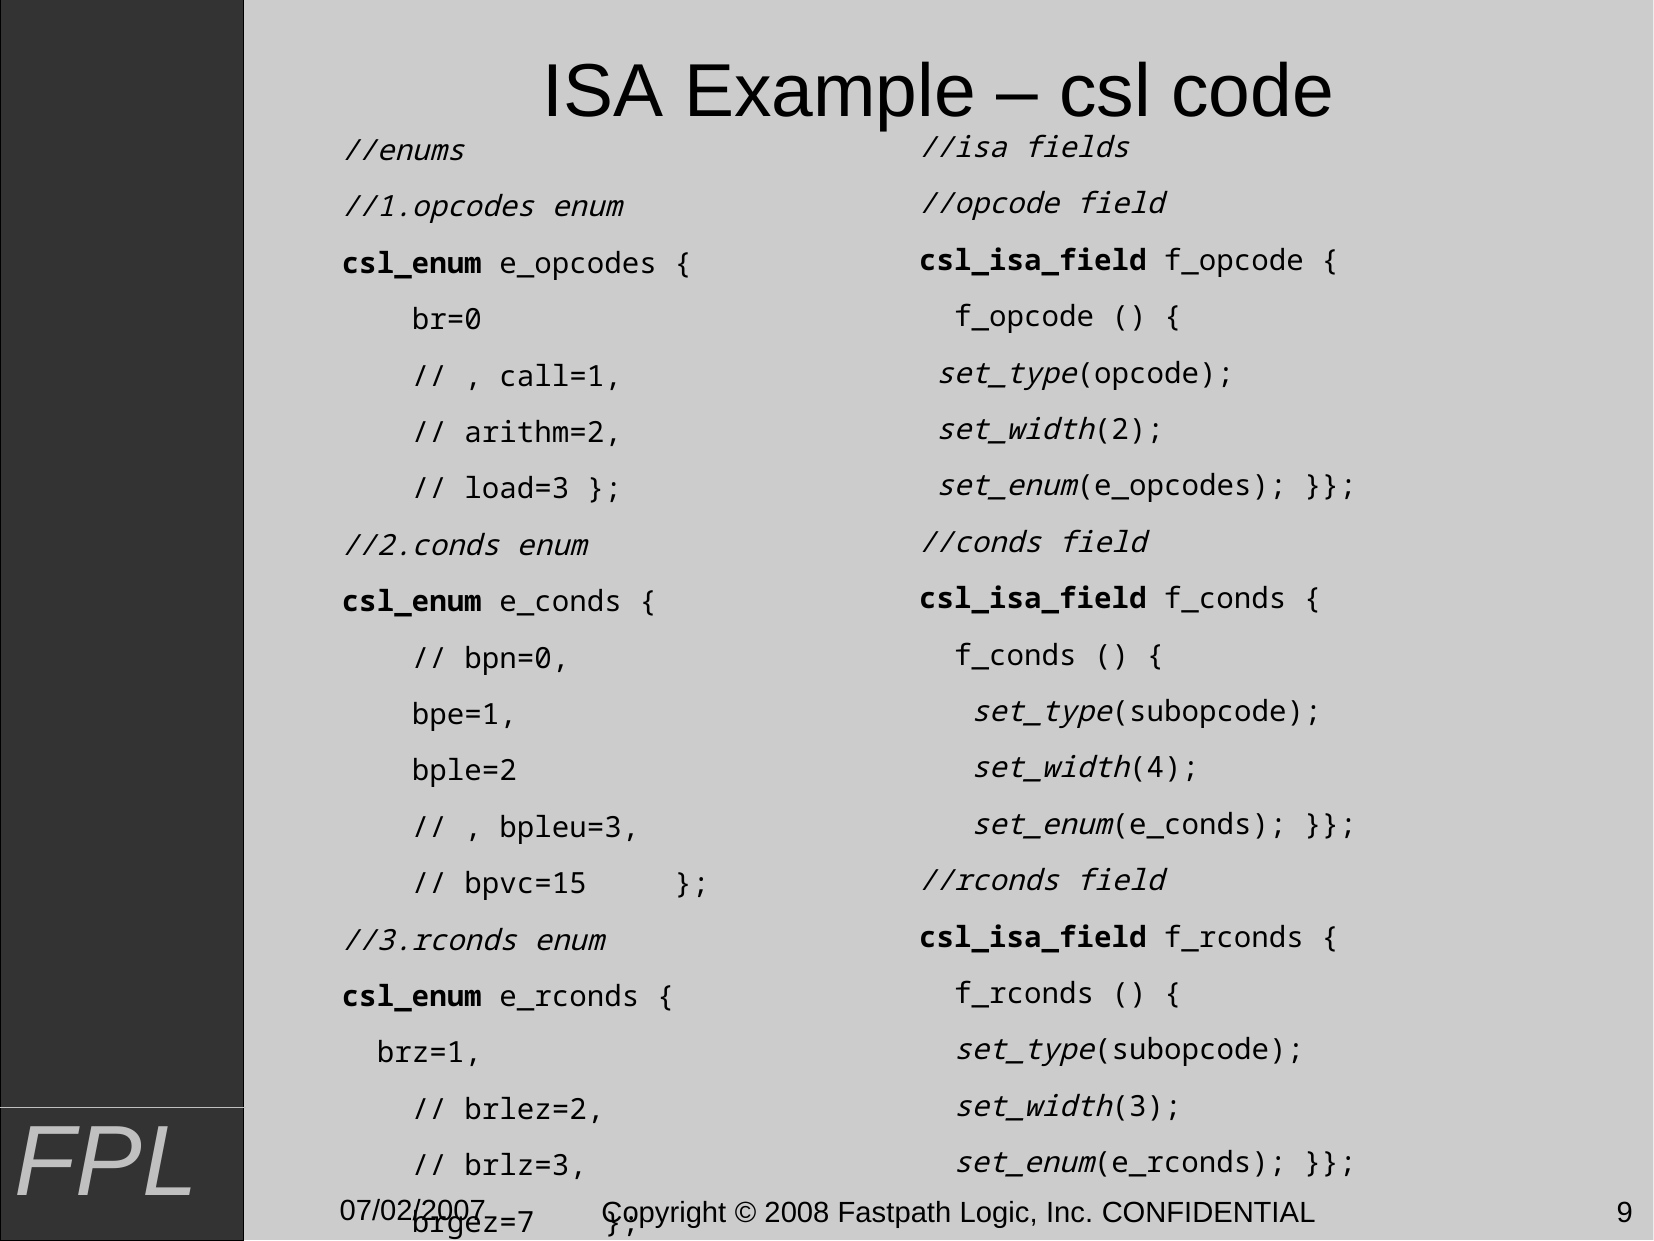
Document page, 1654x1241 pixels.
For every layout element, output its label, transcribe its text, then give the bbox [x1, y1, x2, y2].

text_box //enums //1.opcodes enum csl_enum e_opcodes { br=0 // , call=1, // arithm=2, // load=3 }; //2.conds enum csl_enum e_conds { // bpn=0, bpe=1, bple=2 // , bpleu=3, // bpvc=15 }; //3.rconds enum csl_enum e_rconds { brz=1, // brlez=2, // brlz=3, brgez=7 }; [341, 185, 919, 1241]
title ISA Example – csl code [387, 0, 1491, 198]
text_box //isa fields //opcode field csl_isa_field f_opcode { f_opcode () { set_type(opcode); set_width(2); set_enum(e_opcodes); }}; //conds field csl_isa_field f_conds { f_conds () { set_type(subopcode); set_width(4); set_enum(e_conds); }}; //rconds field csl_isa_field f_rconds { f_rconds () { set_type(subopcode); set_width(3); set_enum(e_rconds); }}; [919, 123, 1478, 1241]
